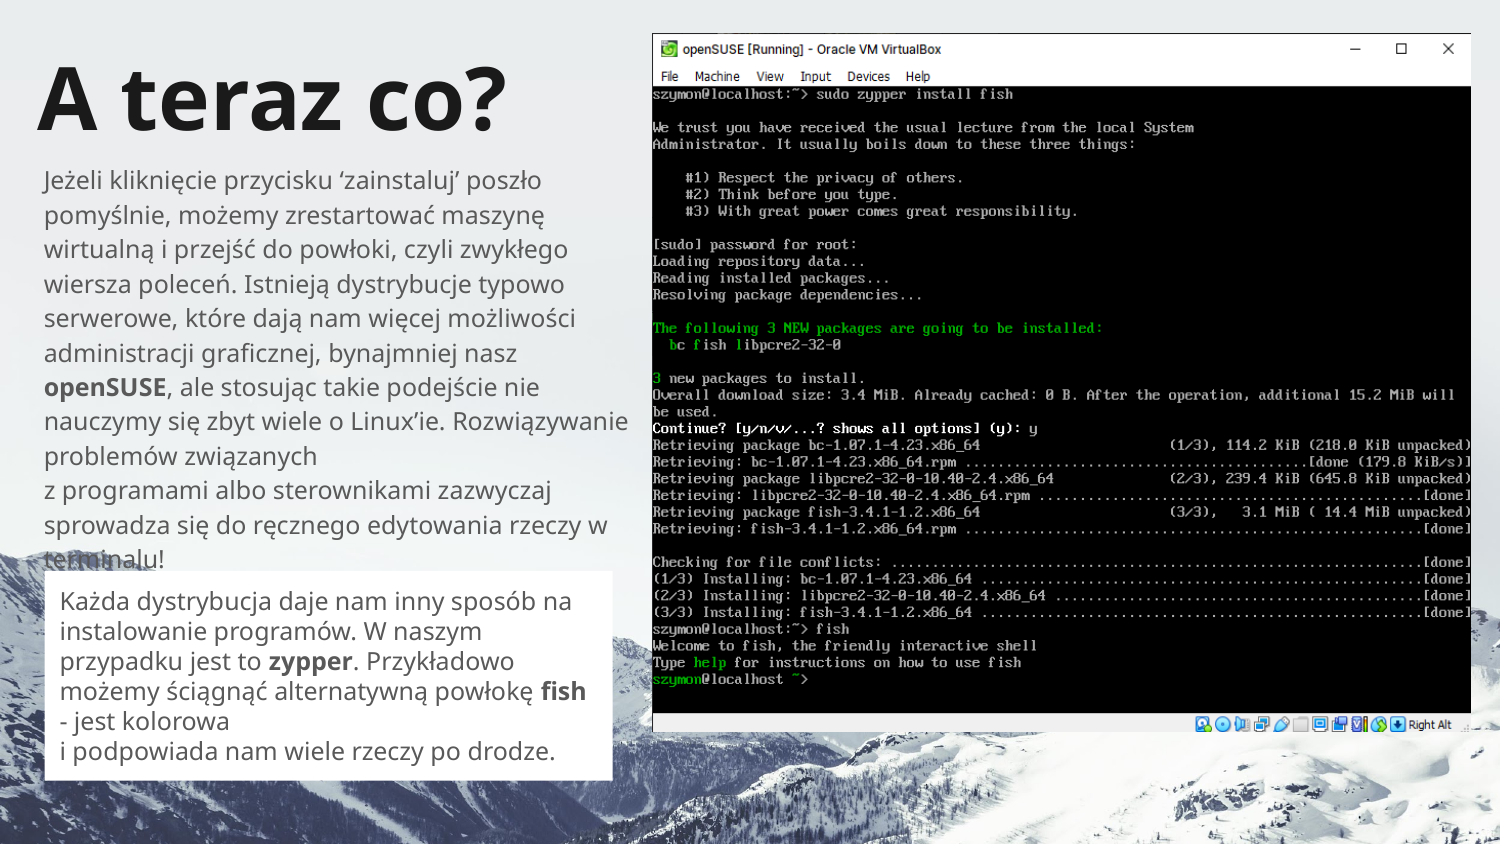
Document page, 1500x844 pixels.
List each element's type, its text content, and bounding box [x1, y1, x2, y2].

subtitle Jeżeli kliknięcie przycisku ‘zainstaluj’ poszło pomyślnie, możemy zrestartować maszynę wirtualną i przejść do powłoki, czyli zwykłego wiersza poleceń. Istnieją dystrybucje typowo serwerowe, które dają nam więcej możliwości administracji graficznej, bynajmniej nasz openSUSE, ale stosując takie podejście nie nauczymy się zbyt wiele o Linux’ie. Rozwiązywanie problemów związanych z programami albo sterownikami zazwyczaj sprowadza się do ręcznego edytowania rzeczy w terminalu! [28, 145, 647, 244]
picture [557, 246, 564, 256]
picture [303, 246, 311, 256]
title A teraz co? [22, 28, 1284, 164]
picture [318, 246, 325, 256]
picture [541, 246, 548, 256]
picture [359, 246, 366, 256]
picture [266, 246, 273, 256]
picture [281, 246, 288, 256]
text_box Każda dystrybucja daje nam inny sposób na instalowanie programów. W naszym przypadku jest to zypper. Przykładowo możemy ściągnąć alternatywną powłokę fish - jest kolorowa i podpowiada nam wiele rzeczy po drodze. [44, 570, 613, 781]
picture [177, 246, 185, 256]
picture [0, 33, 1500, 791]
